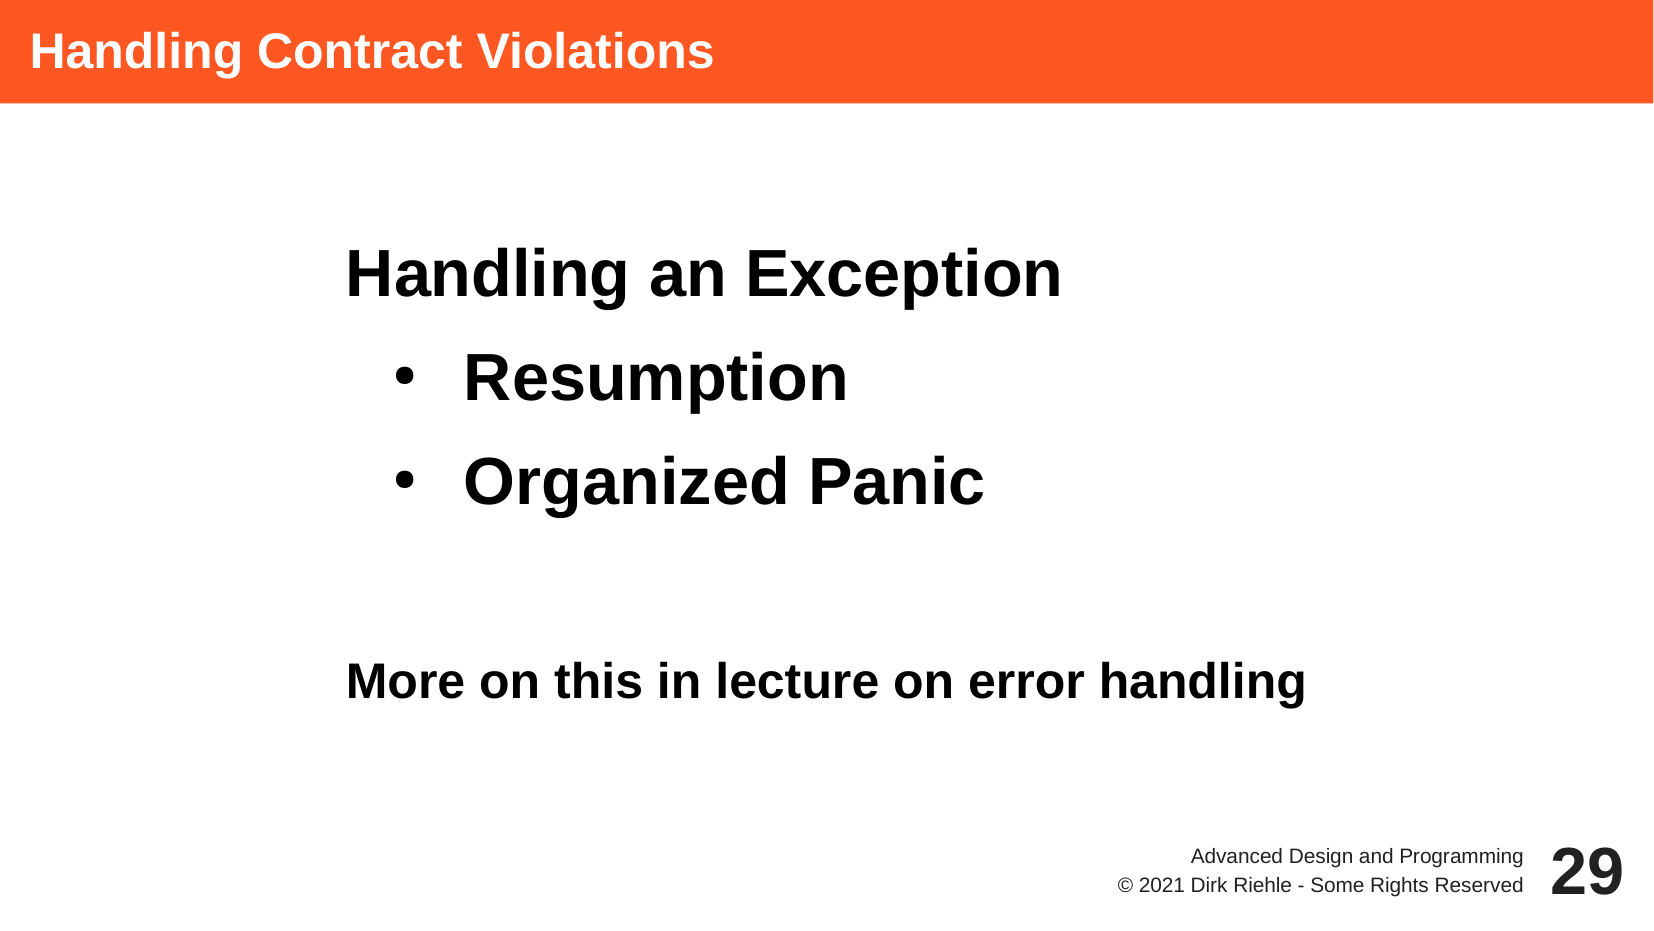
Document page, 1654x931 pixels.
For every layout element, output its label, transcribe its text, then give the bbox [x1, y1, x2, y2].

title Handling Contract Violations [0, 0, 1654, 104]
subtitle Handling an Exception Resumption Organized Panic More on this in lecture on error handling [29, 132, 1625, 813]
